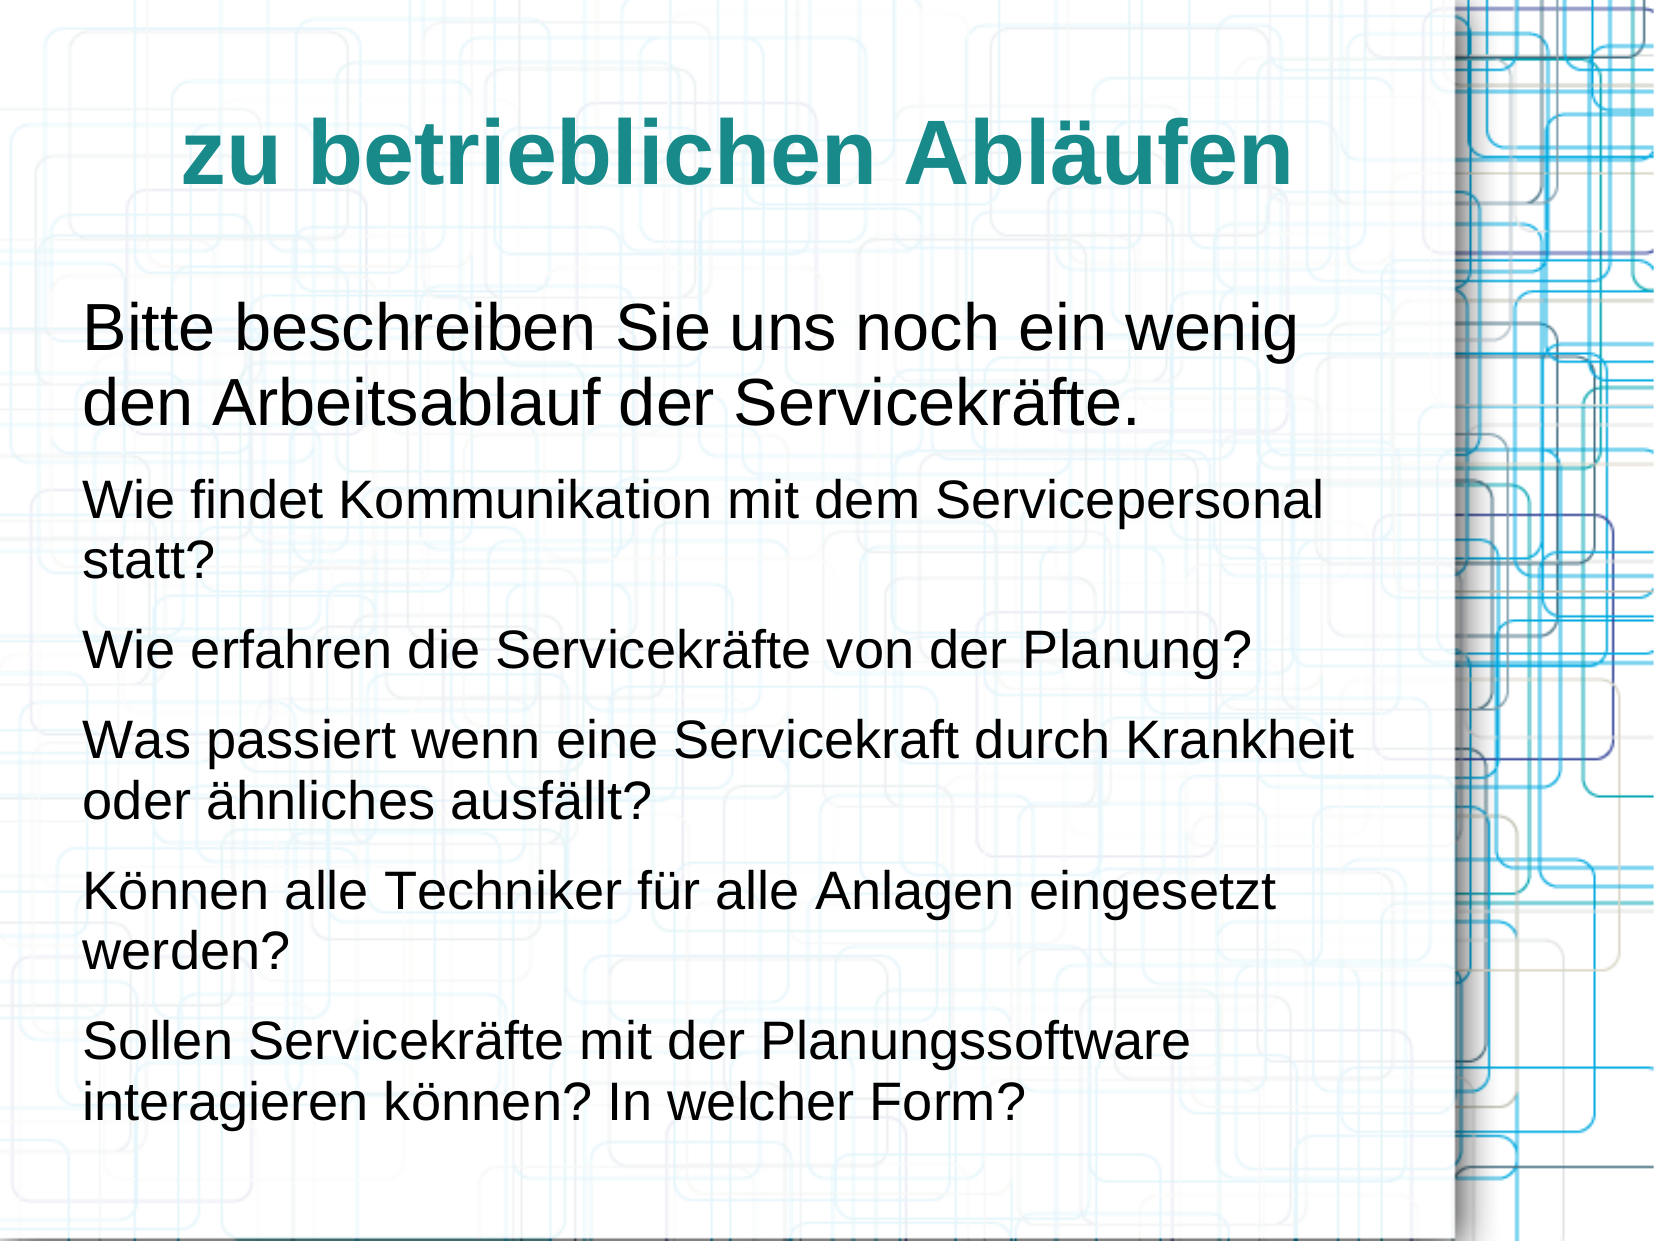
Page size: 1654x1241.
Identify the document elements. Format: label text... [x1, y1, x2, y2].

title zu betrieblichen Abläufen [59, 49, 1418, 257]
list Bitte beschreiben Sie uns noch ein wenig den Arbeitsablauf der Servicekräfte. Wie findet Kommunikation mit dem Servicepersonal statt? Wie erfahren die Servicekräfte von der Planung? Was passiert wenn eine Servicekraft durch Krankheit oder ähnliches ausfällt? Können alle Techniker für alle Anlagen eingesetzt werden? Sollen Servicekräfte mit der Planungssoftware interagieren können? In welcher Form? [82, 290, 1418, 1241]
picture [0, 0, 1654, 1241]
